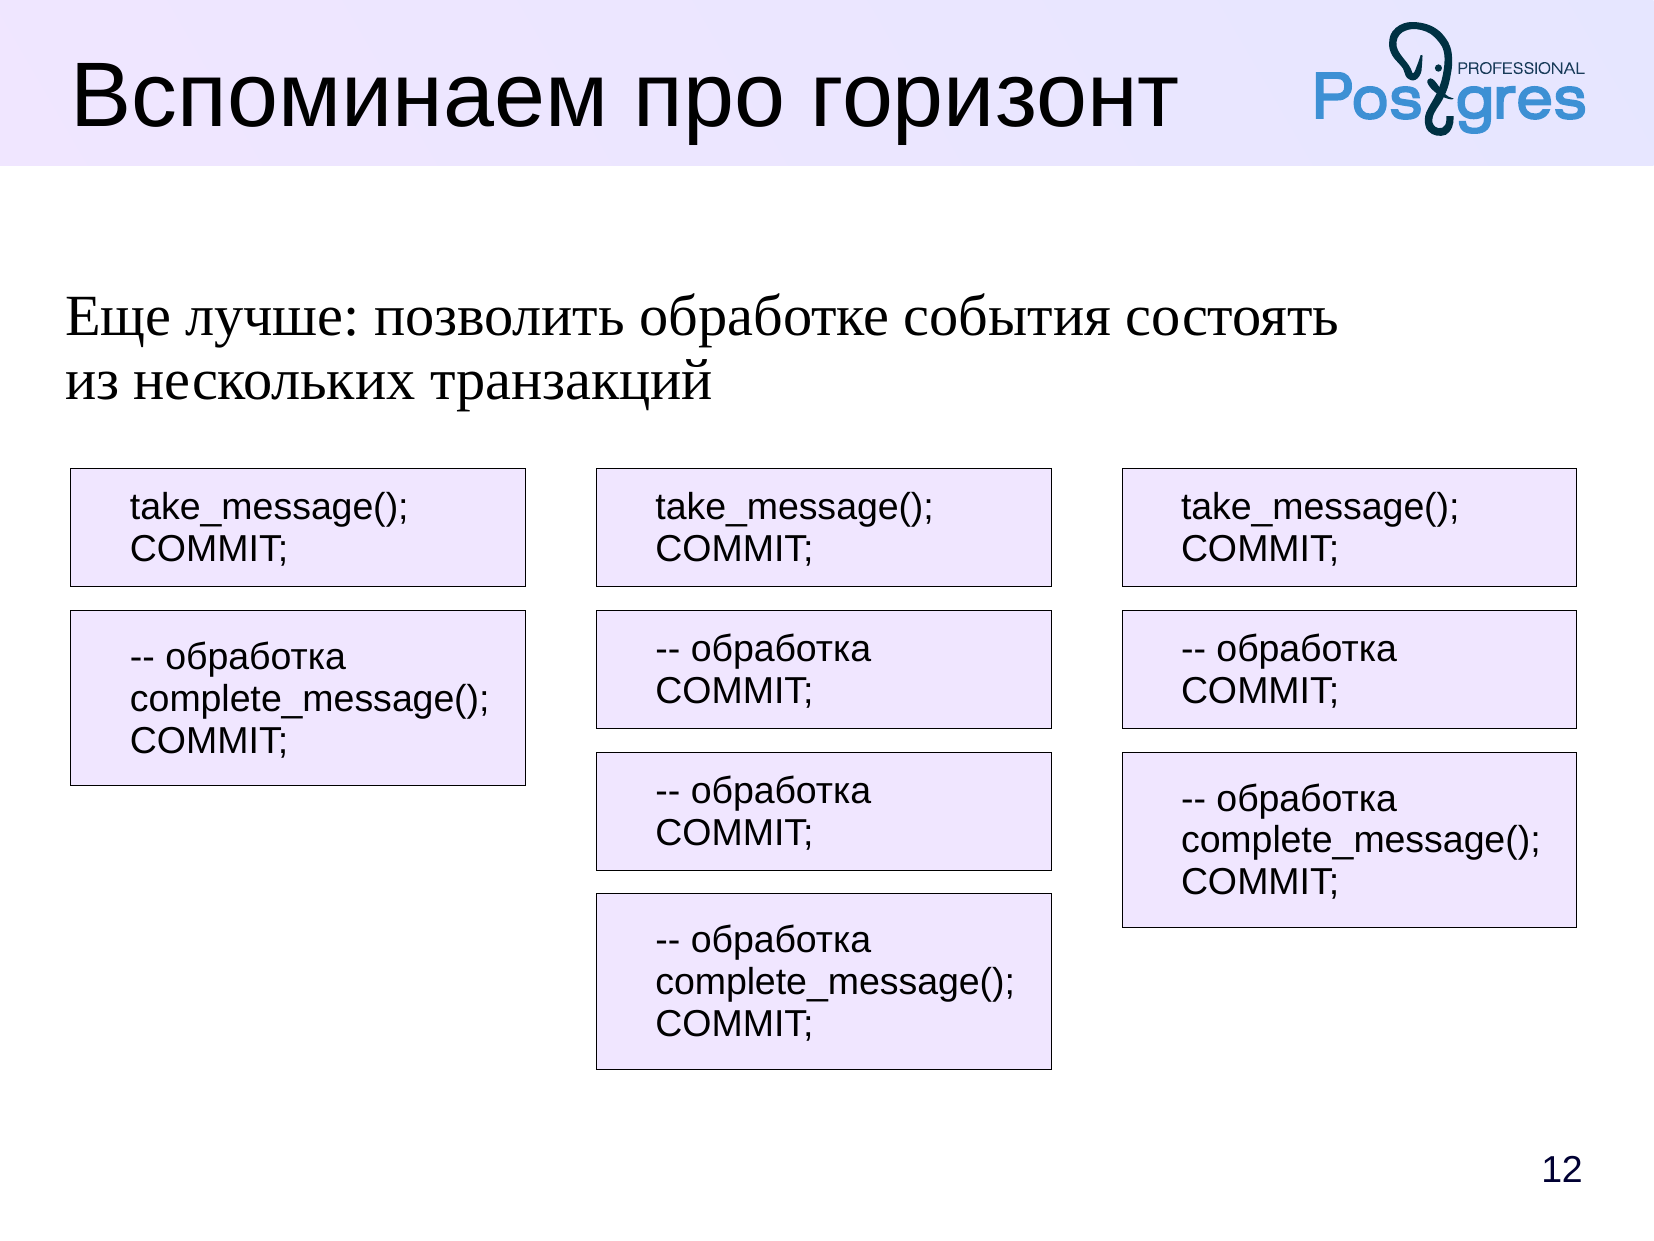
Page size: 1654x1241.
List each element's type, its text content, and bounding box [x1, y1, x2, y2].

text_box -- обработка COMMIT; [1122, 610, 1577, 729]
text_box take_message(); COMMIT; [1122, 468, 1577, 587]
list Еще лучше: позволить обработке события состоять из нескольких транзакций [64, 283, 1577, 1141]
title Вспоминаем про горизонт [70, 43, 1241, 147]
text_box -- обработка COMMIT; [596, 610, 1052, 729]
text_box -- обработка COMMIT; [596, 752, 1052, 871]
text_box take_message(); COMMIT; [70, 468, 526, 587]
text_box take_message(); COMMIT; [596, 468, 1052, 587]
text_box -- обработка complete_message(); COMMIT; [1122, 752, 1577, 928]
text_box -- обработка complete_message(); COMMIT; [596, 893, 1052, 1070]
text_box -- обработка complete_message(); COMMIT; [70, 610, 526, 786]
